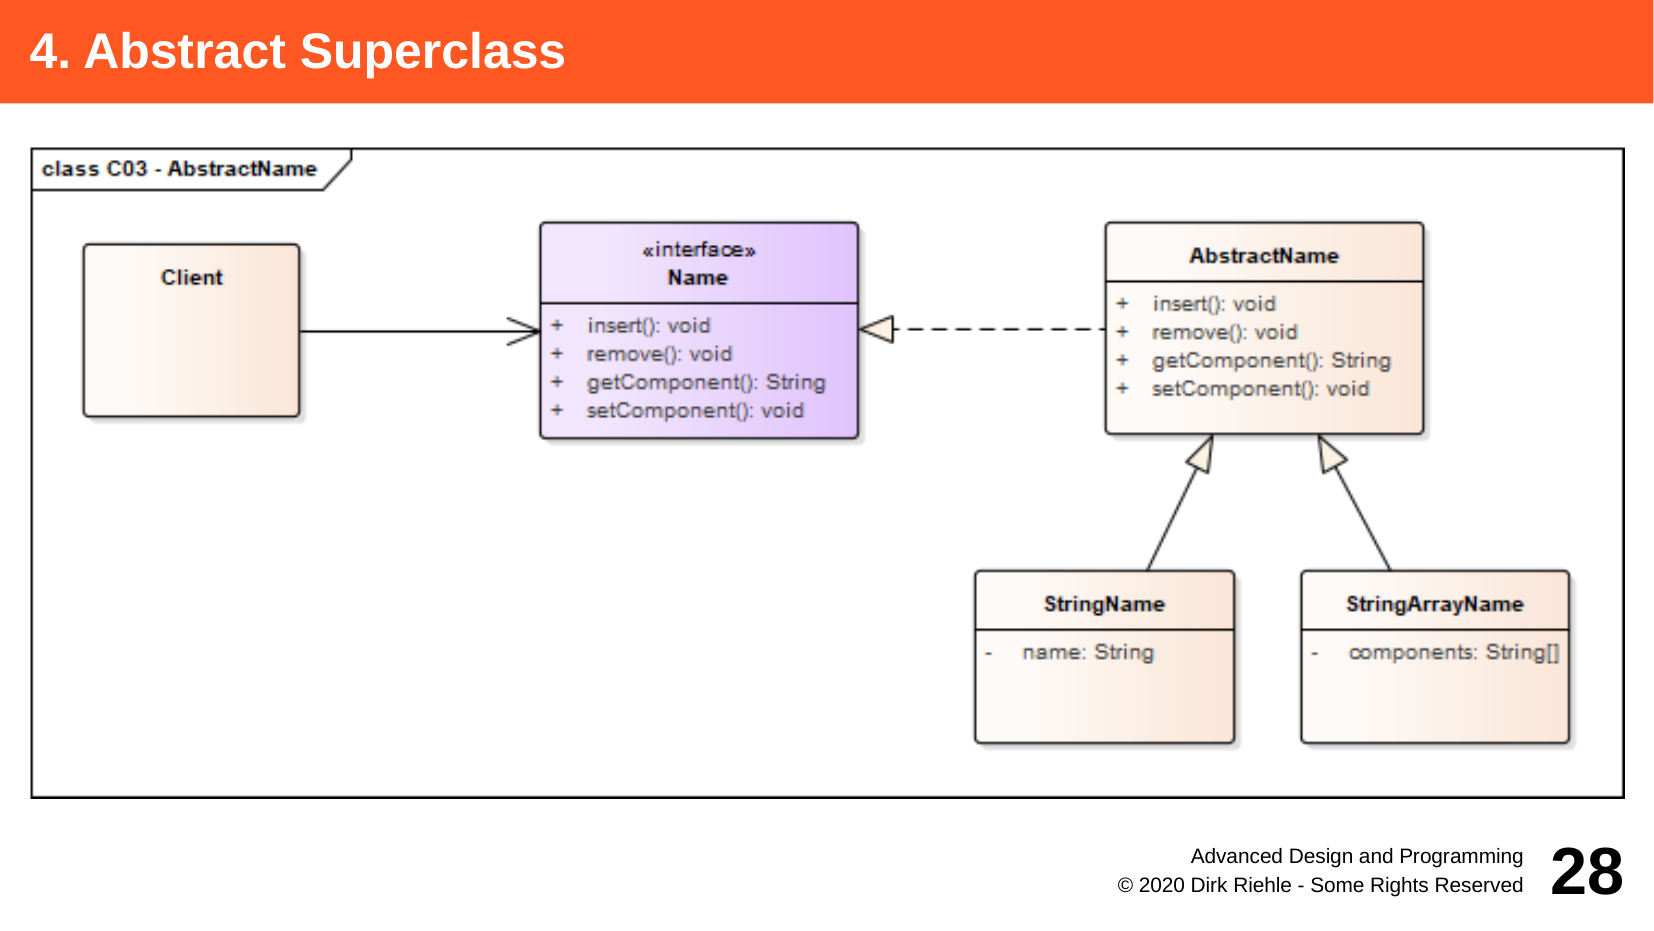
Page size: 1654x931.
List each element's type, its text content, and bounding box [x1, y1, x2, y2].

title 4. Abstract Superclass [0, 0, 1654, 104]
picture [29, 132, 1625, 812]
